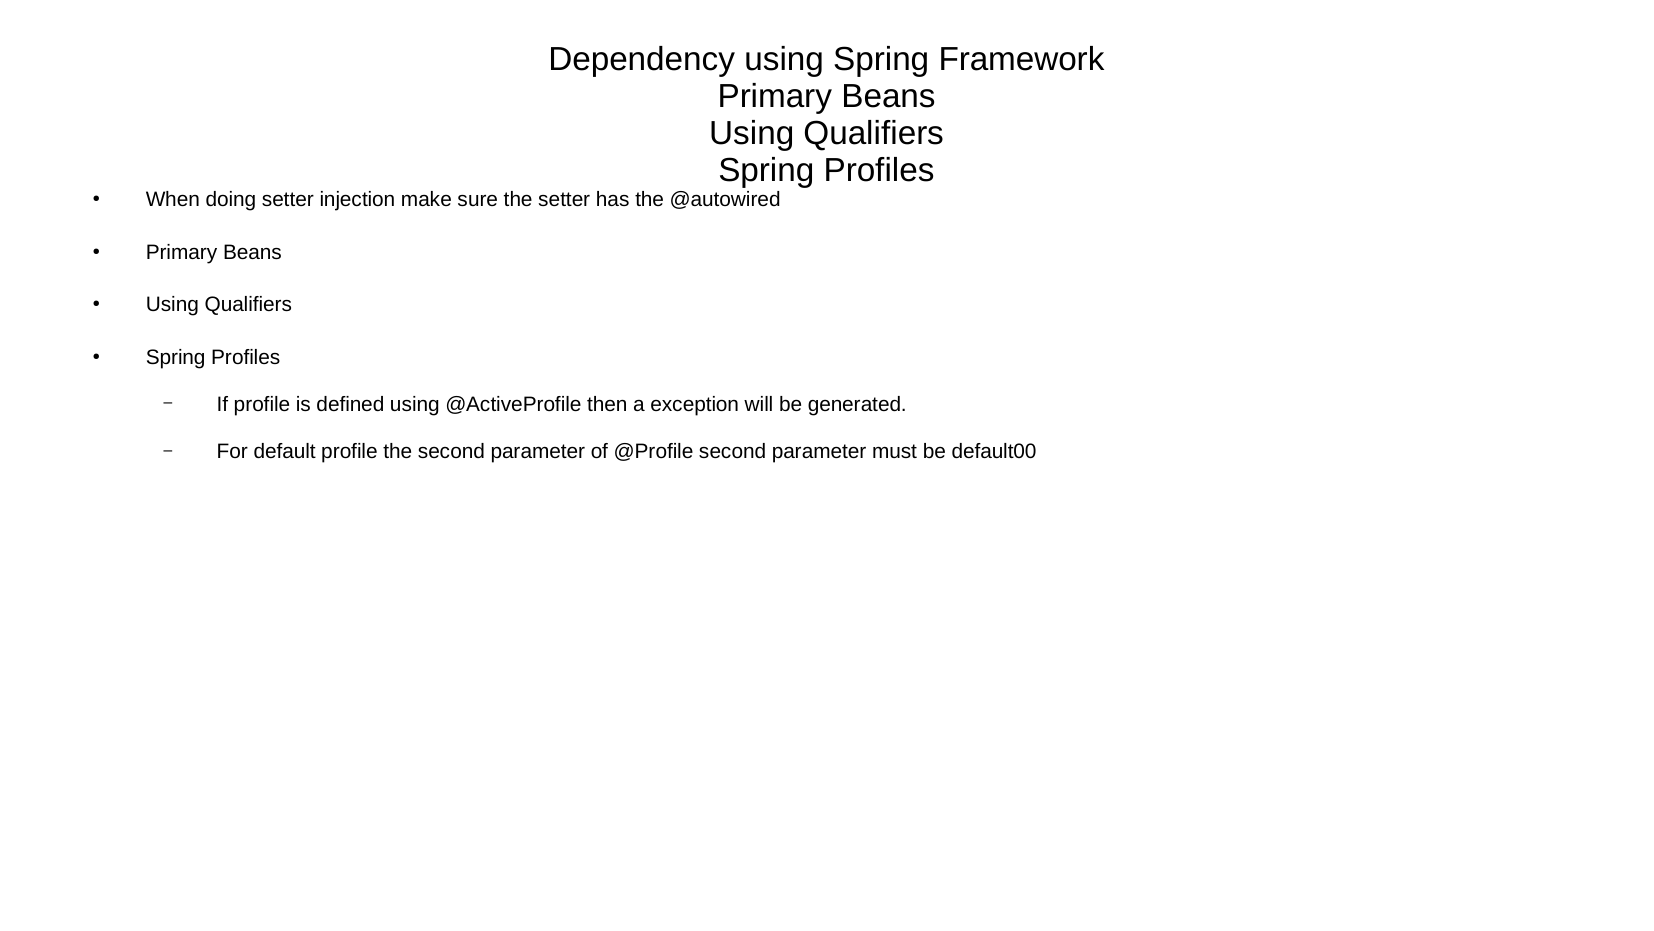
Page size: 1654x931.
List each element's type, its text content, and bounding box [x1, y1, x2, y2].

title Dependency using Spring Framework Primary Beans Using Qualifiers Spring Profiles [82, 2, 1571, 187]
list When doing setter injection make sure the setter has the @autowired Primary Beans Using Qualifiers Spring Profiles If profile is defined using @ActiveProfile then a exception will be generated. For default profile the second parameter of @Profile second parameter must be default00 [75, 187, 1643, 870]
